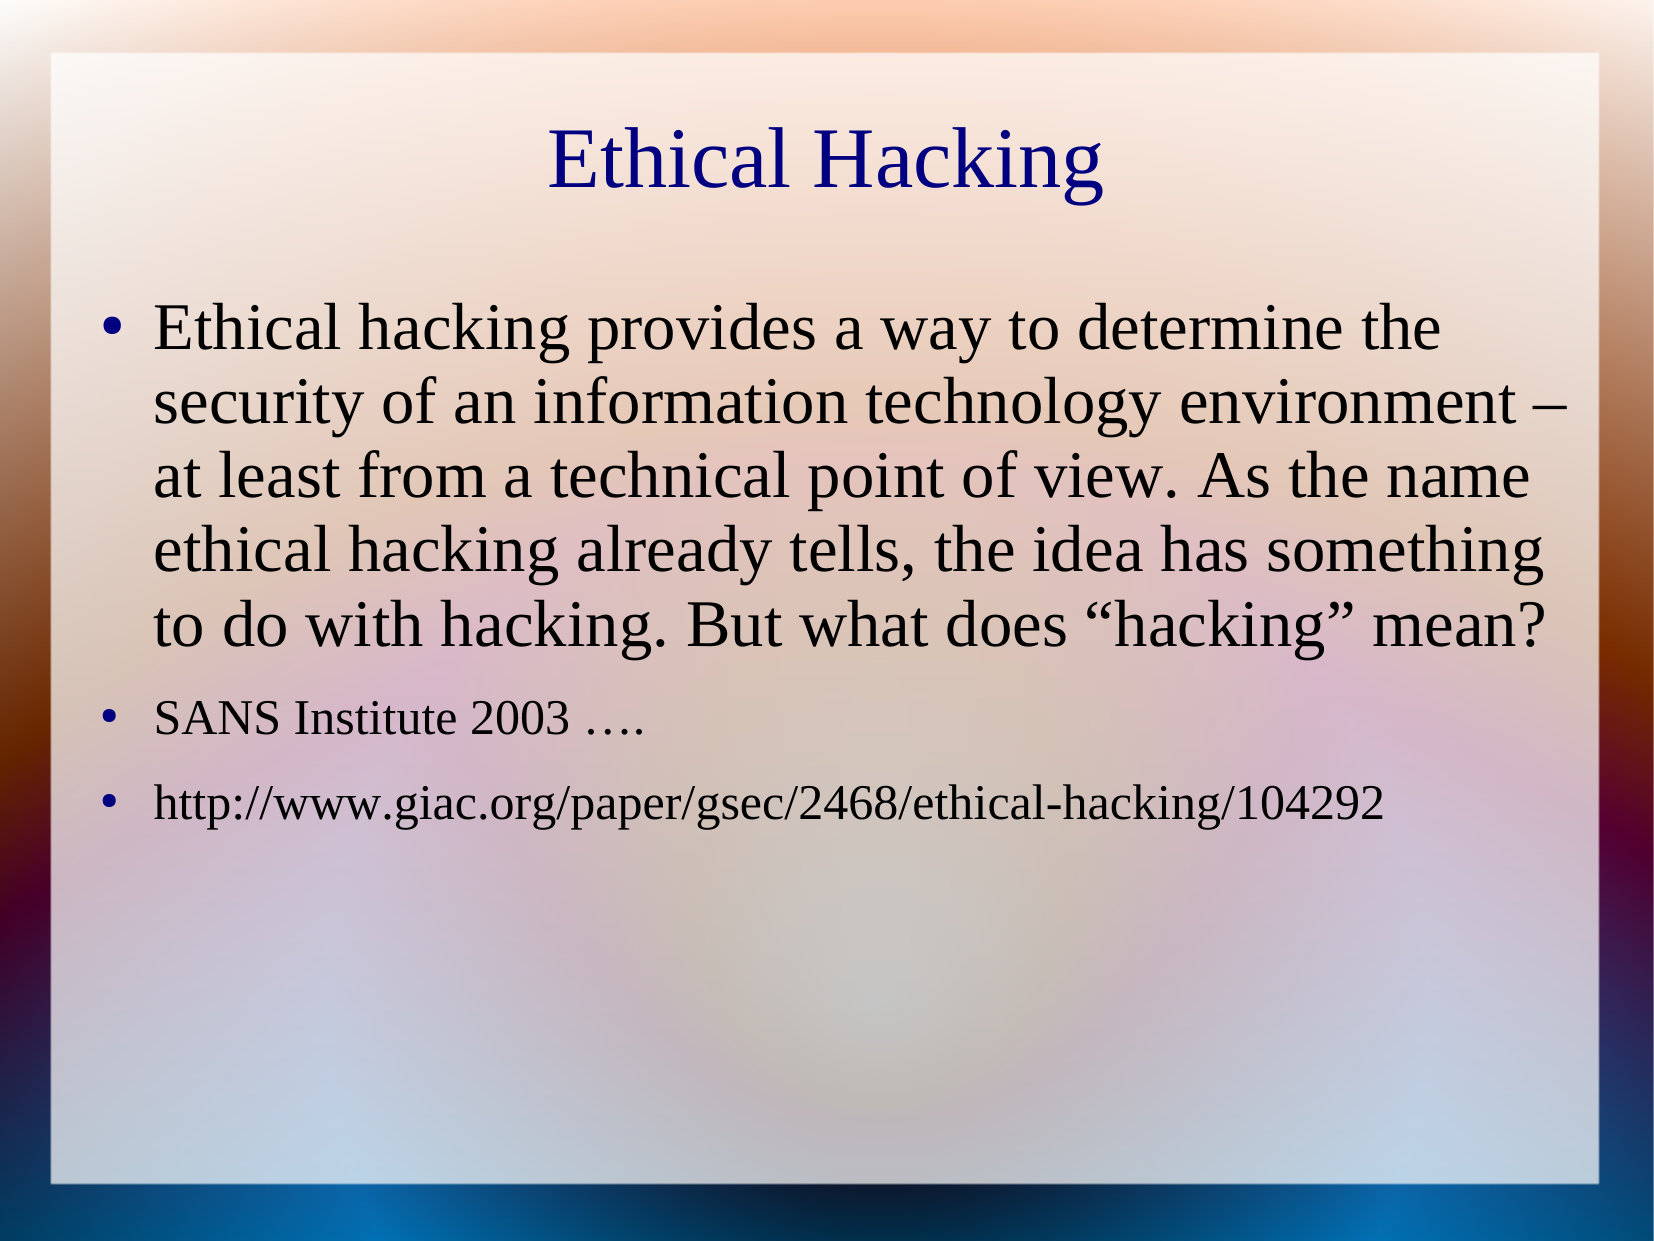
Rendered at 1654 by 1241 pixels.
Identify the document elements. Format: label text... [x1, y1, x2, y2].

picture [0, 0, 1654, 1241]
list Ethical hacking provides a way to determine the security of an information technology environment – at least from a technical point of view. As the name ethical hacking already tells, the idea has something to do with hacking. But what does “hacking” mean? SANS Institute 2003 …. http://www.giac.org/paper/gsec/2468/ethical-hacking/104292 [82, 290, 1571, 1034]
title Ethical Hacking [82, 55, 1571, 263]
